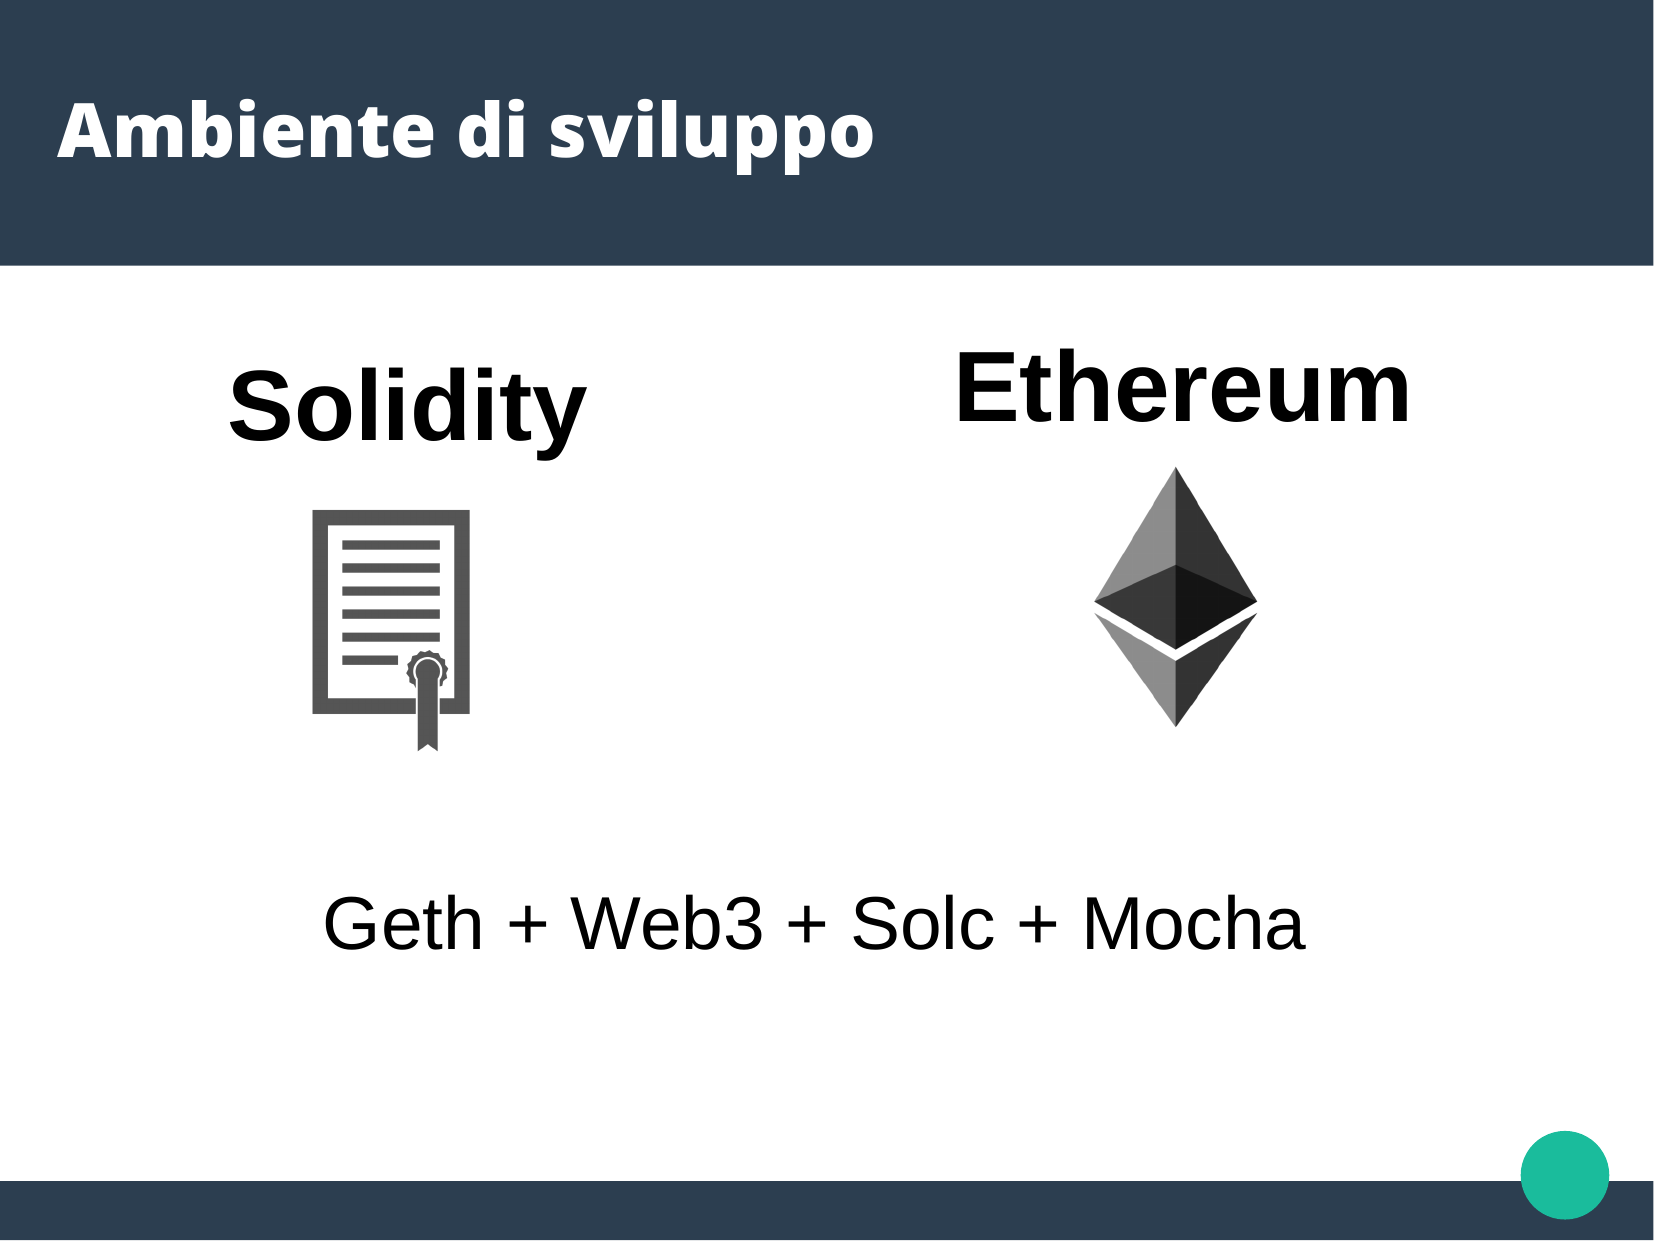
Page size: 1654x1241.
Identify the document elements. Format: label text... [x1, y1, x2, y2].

picture [237, 460, 545, 768]
text_box Ethereum [902, 323, 1430, 451]
text_box Solidity [177, 342, 604, 470]
title Ambiente di sviluppo [57, 49, 1594, 207]
picture [980, 451, 1371, 792]
text_box Geth + Web3 + Solc + Mocha [307, 874, 1323, 1141]
